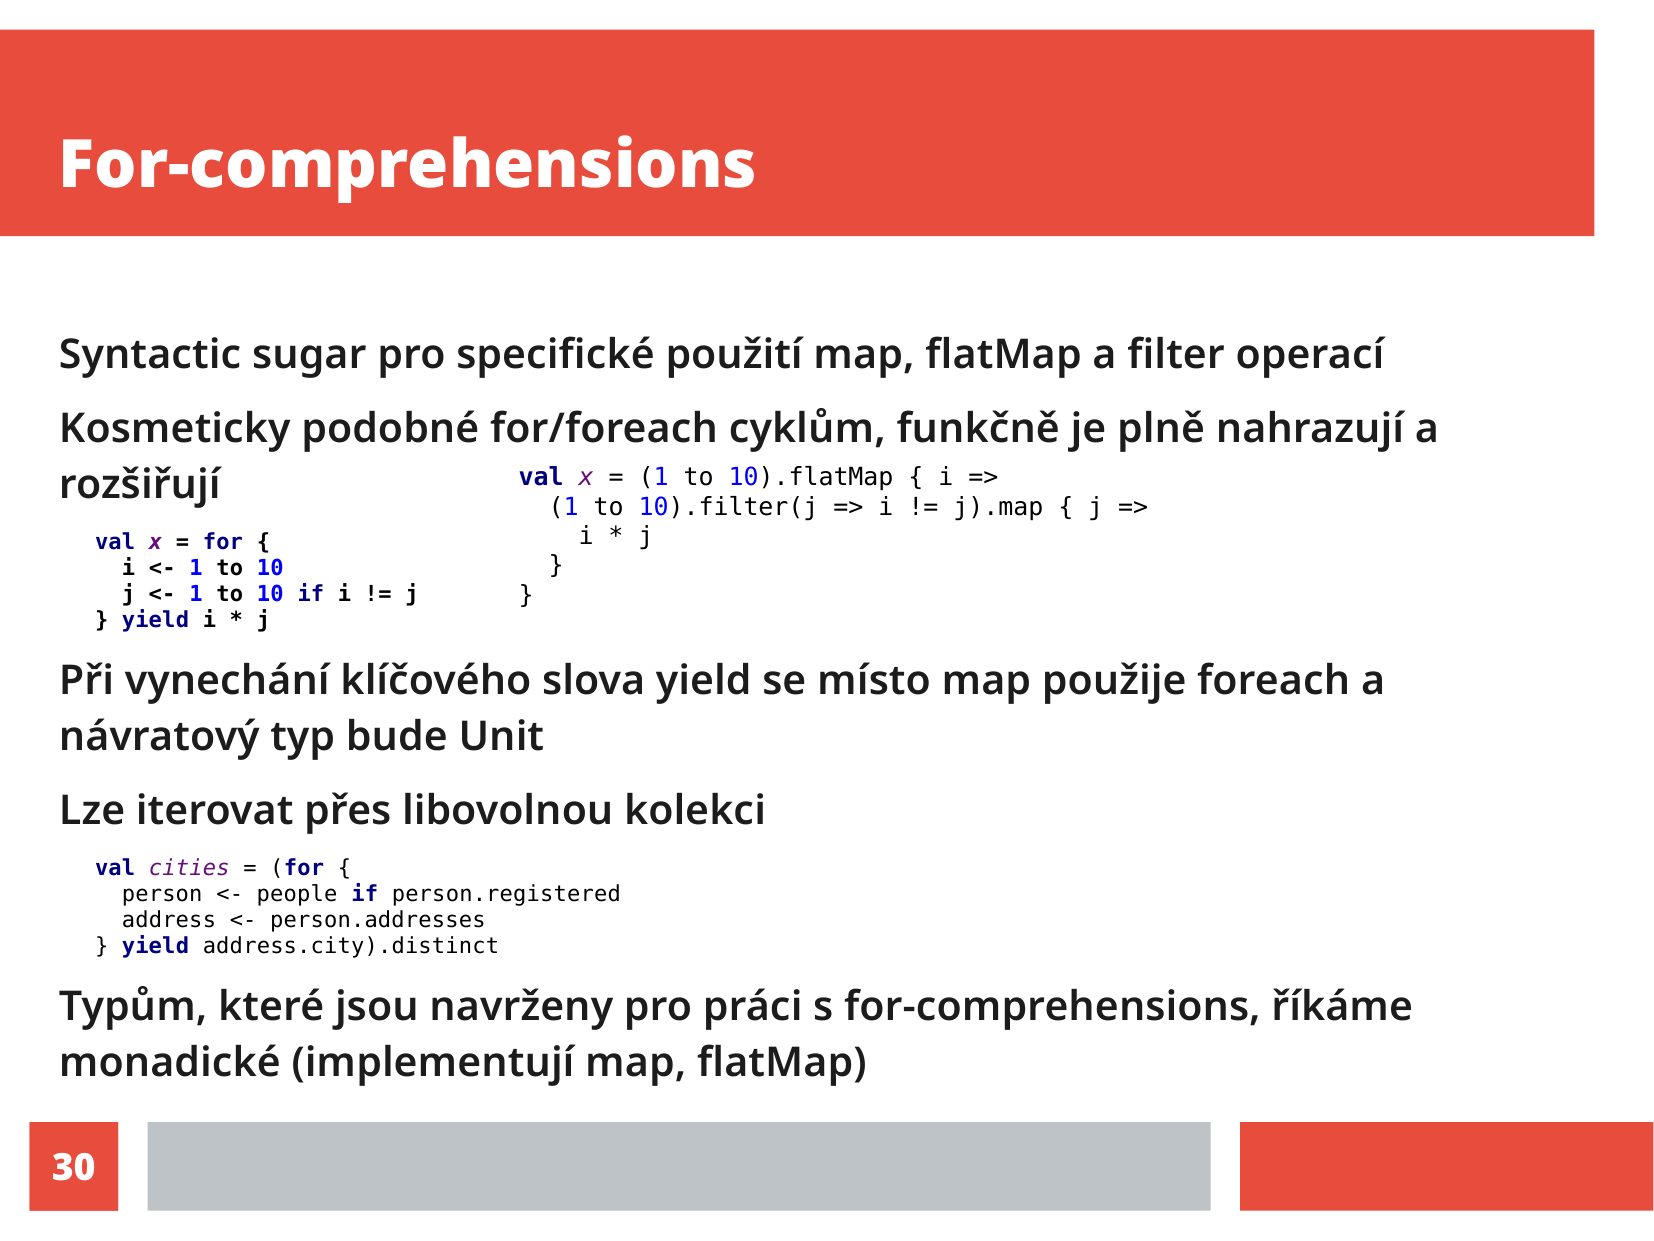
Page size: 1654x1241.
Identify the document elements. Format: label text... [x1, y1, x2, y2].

list Syntactic sugar pro specifické použití map, flatMap a filter operací Kosmeticky podobné for/foreach cyklům, funkčně je plně nahrazují a rozšiřují val x = for { i <- 1 to 10 j <- 1 to 10 if i != j } yield i * j Při vynechání klíčového slova yield se místo map použije foreach a návratový typ bude Unit Lze iterovat přes libovolnou kolekci val cities = (for { person <- people if person.registered address <- person.addresses } yield address.city).distinct Typům, které jsou navrženy pro práci s for-comprehensions, říkáme monadické (implementují map, flatMap) [59, 324, 1565, 1093]
text_box val x = (1 to 10).flatMap { i => (1 to 10).filter(j => i != j).map { j => i * j } } [503, 455, 1175, 627]
title For-comprehensions [59, 59, 1595, 207]
